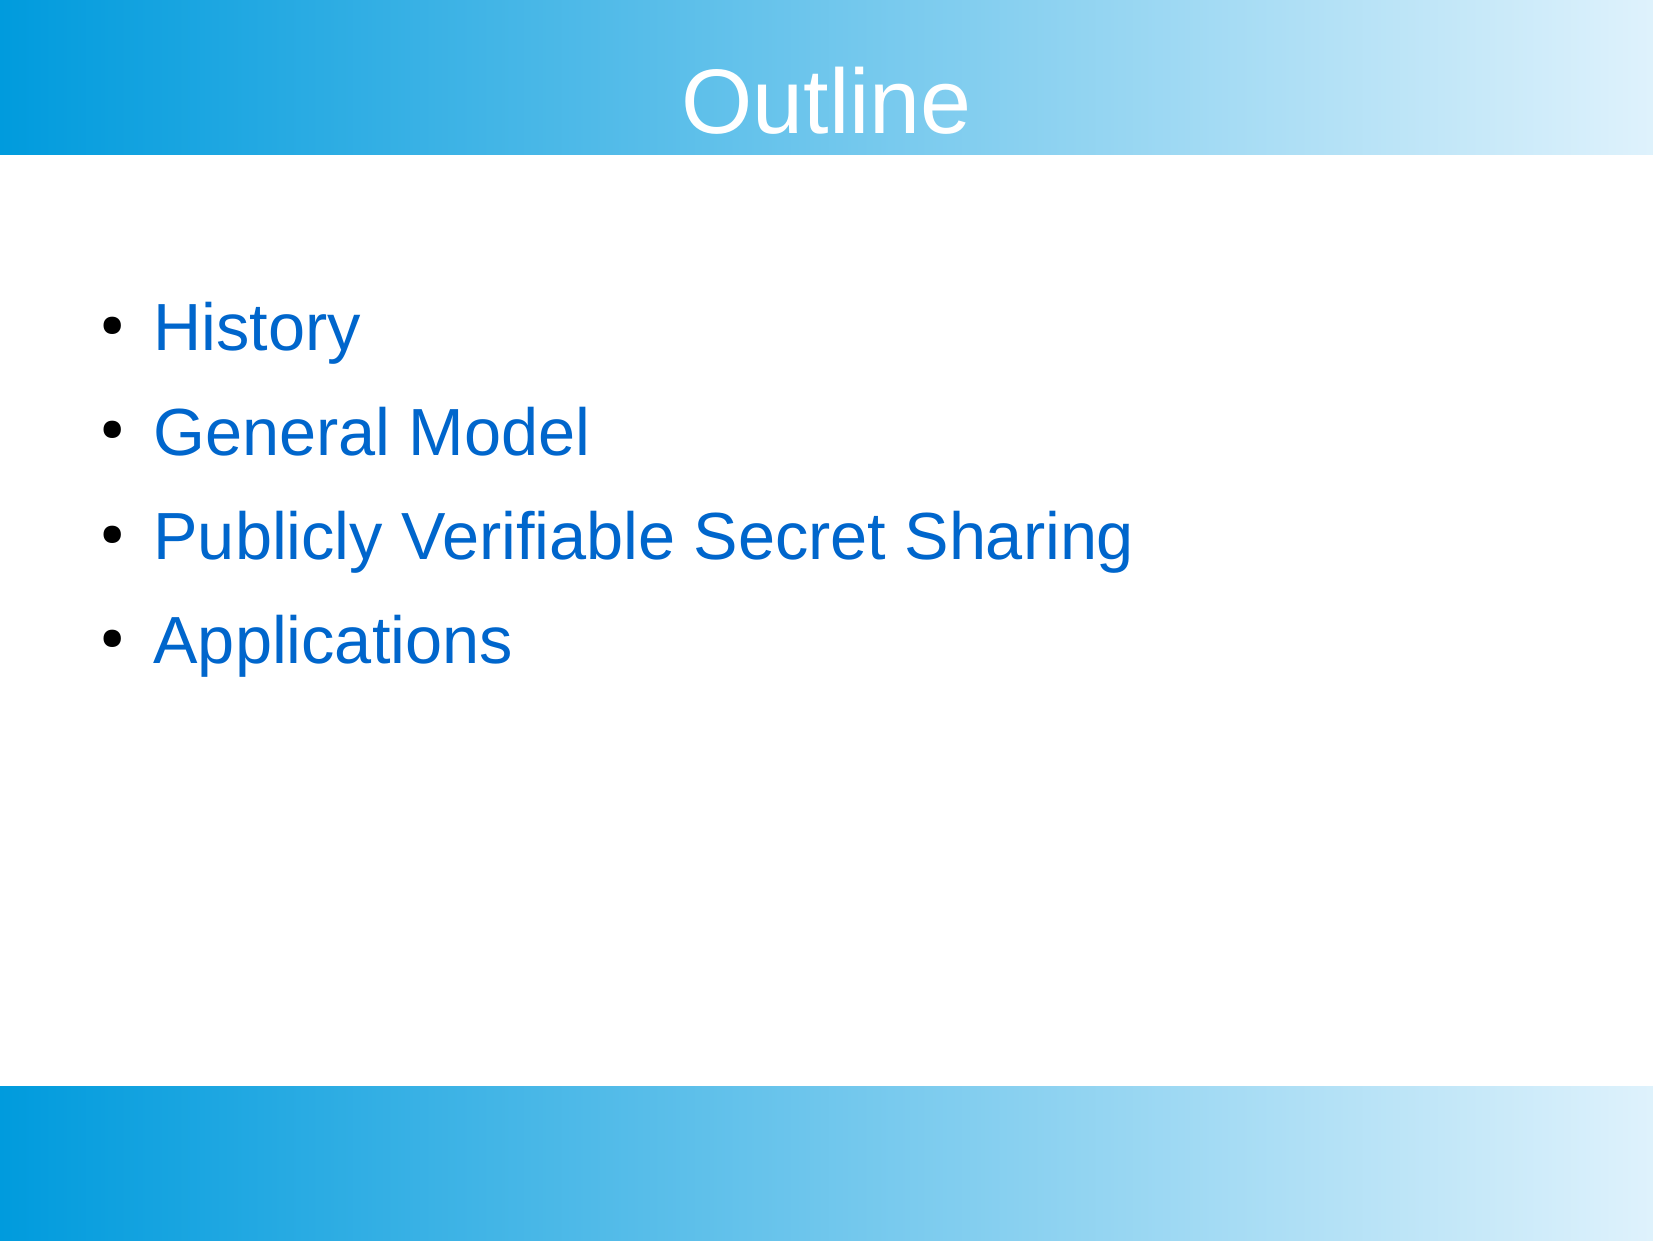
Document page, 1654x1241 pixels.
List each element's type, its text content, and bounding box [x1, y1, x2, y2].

title Outline [82, 49, 1571, 155]
list History General Model Publicly Verifiable Secret Sharing Applications [82, 290, 1571, 1010]
